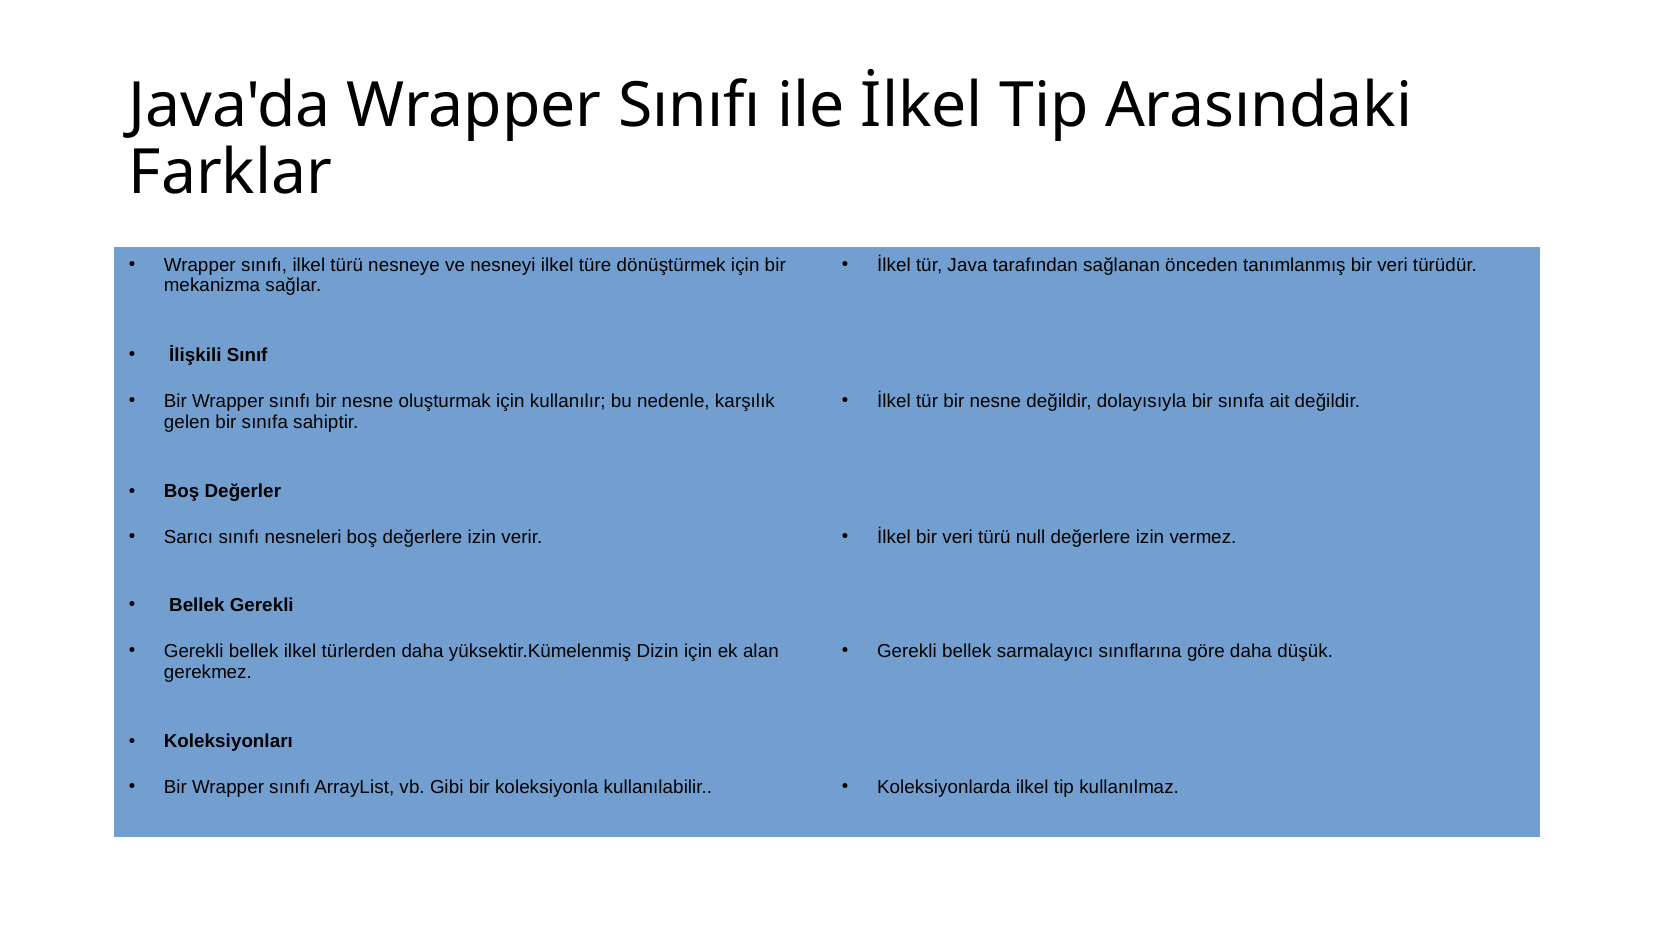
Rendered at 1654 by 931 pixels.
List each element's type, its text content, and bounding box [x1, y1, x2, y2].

table_cell Gerekli bellek ilkel türlerden daha yüksektir.Kümelenmiş Dizin için ek alan gerekmez. [114, 633, 827, 723]
table_cell Koleksiyonları [114, 723, 1540, 769]
table_header Wrapper sınıfı, ilkel türü nesneye ve nesneyi ilkel türe dönüştürmek için bir mekanizma sağlar. [114, 247, 827, 337]
table_header İlkel tür, Java tarafından sağlanan önceden tanımlanmış bir veri türüdür. [827, 247, 1540, 337]
table_cell İlişkili Sınıf [114, 337, 1540, 383]
table_cell Bir Wrapper sınıfı ArrayList, vb. Gibi bir koleksiyonla kullanılabilir.. [114, 769, 827, 837]
table_cell Gerekli bellek sarmalayıcı sınıflarına göre daha düşük. [827, 633, 1540, 723]
table_cell Boş Değerler [114, 473, 1540, 519]
table_cell İlkel tür bir nesne değildir, dolayısıyla bir sınıfa ait değildir. [827, 383, 1540, 473]
title Java'da Wrapper Sınıfı ile İlkel Tip Arasındaki Farklar [113, 49, 1540, 230]
table_cell İlkel bir veri türü null değerlere izin vermez. [827, 519, 1540, 587]
table_cell Bir Wrapper sınıfı bir nesne oluşturmak için kullanılır; bu nedenle, karşılık gelen bir sınıfa sahiptir. [114, 383, 827, 473]
table_cell Koleksiyonlarda ilkel tip kullanılmaz. [827, 769, 1540, 837]
table_cell Bellek Gerekli [114, 587, 1540, 633]
table_cell Sarıcı sınıfı nesneleri boş değerlere izin verir. [114, 519, 827, 587]
